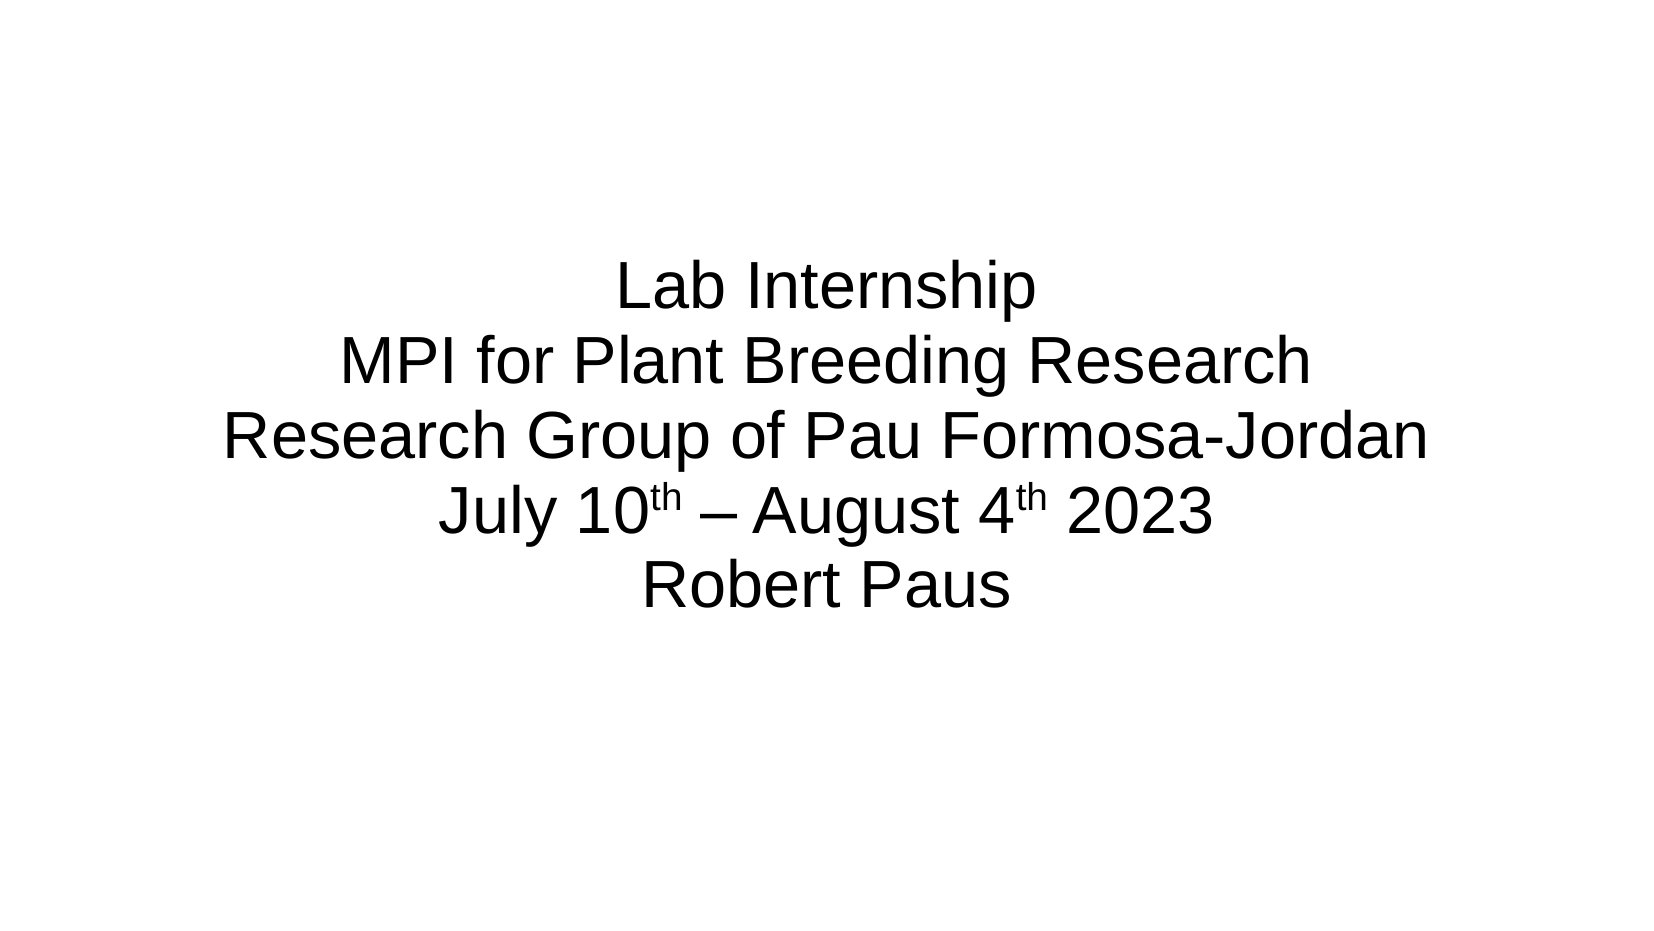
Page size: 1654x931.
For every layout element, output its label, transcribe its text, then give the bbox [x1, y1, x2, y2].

subtitle Lab Internship MPI for Plant Breeding Research Research Group of Pau Formosa-Jordan July 10th – August 4th 2023 Robert Paus [82, 165, 1571, 706]
